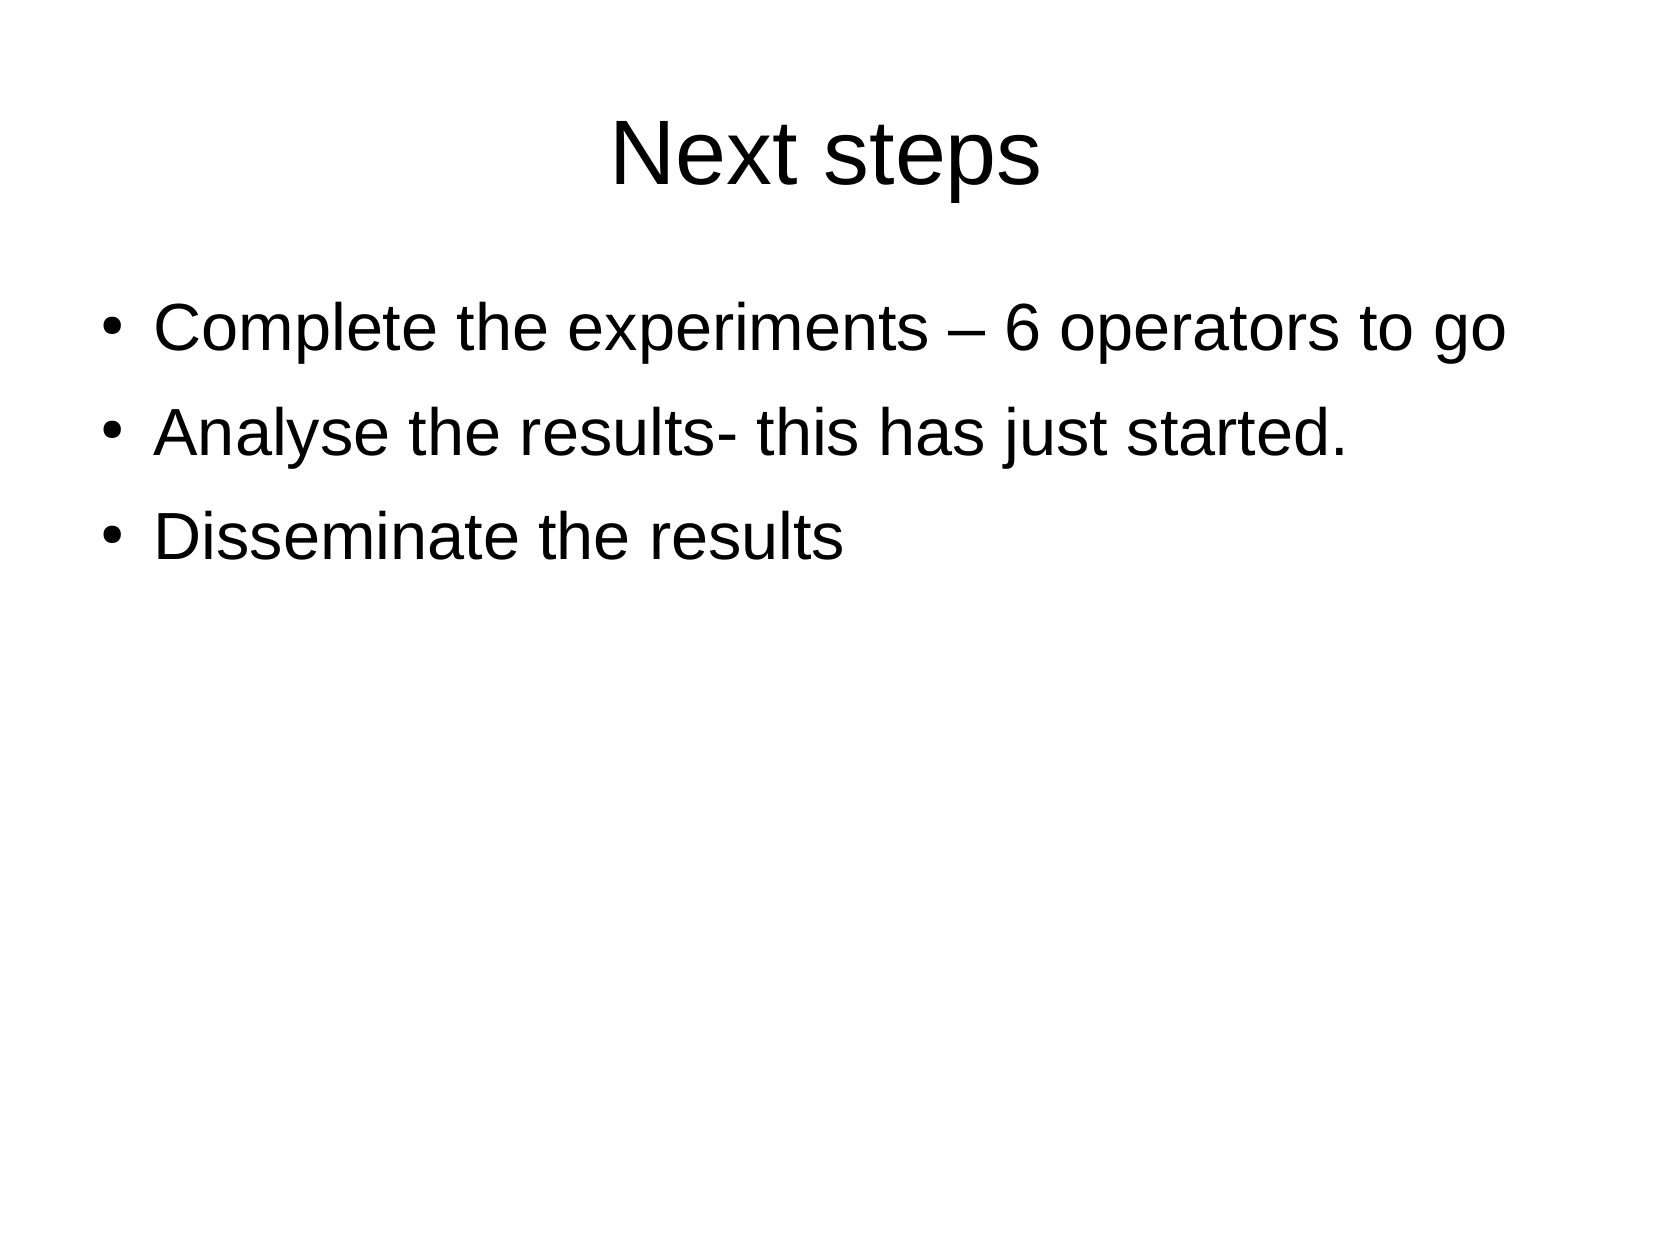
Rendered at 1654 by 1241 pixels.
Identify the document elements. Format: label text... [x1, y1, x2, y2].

list Complete the experiments – 6 operators to go Analyse the results- this has just started. Disseminate the results [82, 290, 1571, 1010]
title Next steps [82, 49, 1571, 257]
